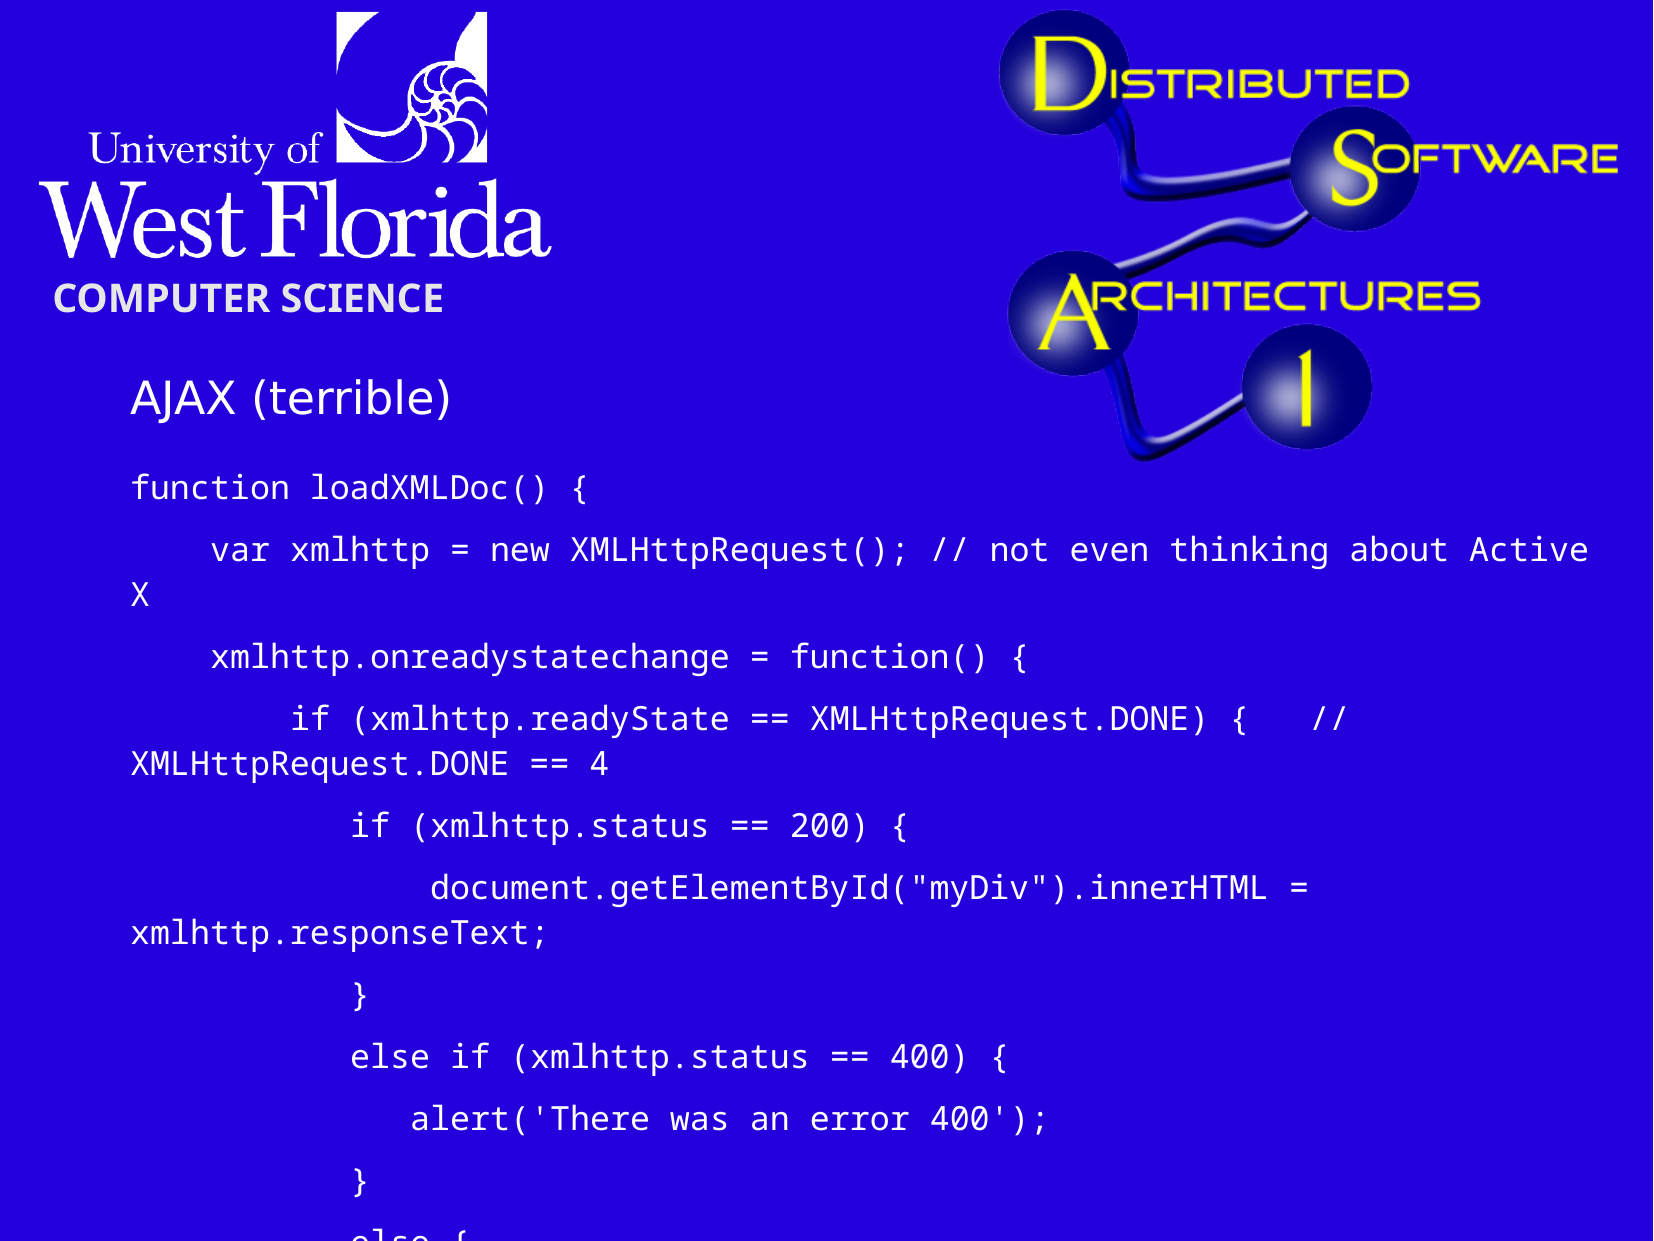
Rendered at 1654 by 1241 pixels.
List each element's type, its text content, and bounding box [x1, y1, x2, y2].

picture [910, 0, 1653, 506]
text_box COMPUTER SCIENCE [37, 262, 563, 325]
picture [37, 0, 559, 262]
text_box AJAX (terrible) function loadXMLDoc() { var xmlhttp = new XMLHttpRequest(); // not even thinking about Active X xmlhttp.onreadystatechange = function() { if (xmlhttp.readyState == XMLHttpRequest.DONE) { // XMLHttpRequest.DONE == 4 if (xmlhttp.status == 200) { document.getElementById("myDiv").innerHTML = xmlhttp.responseText; } else if (xmlhttp.status == 400) { alert('There was an error 400'); } else { alert('something else other than 200 was returned'); } } } [115, 364, 1616, 1241]
